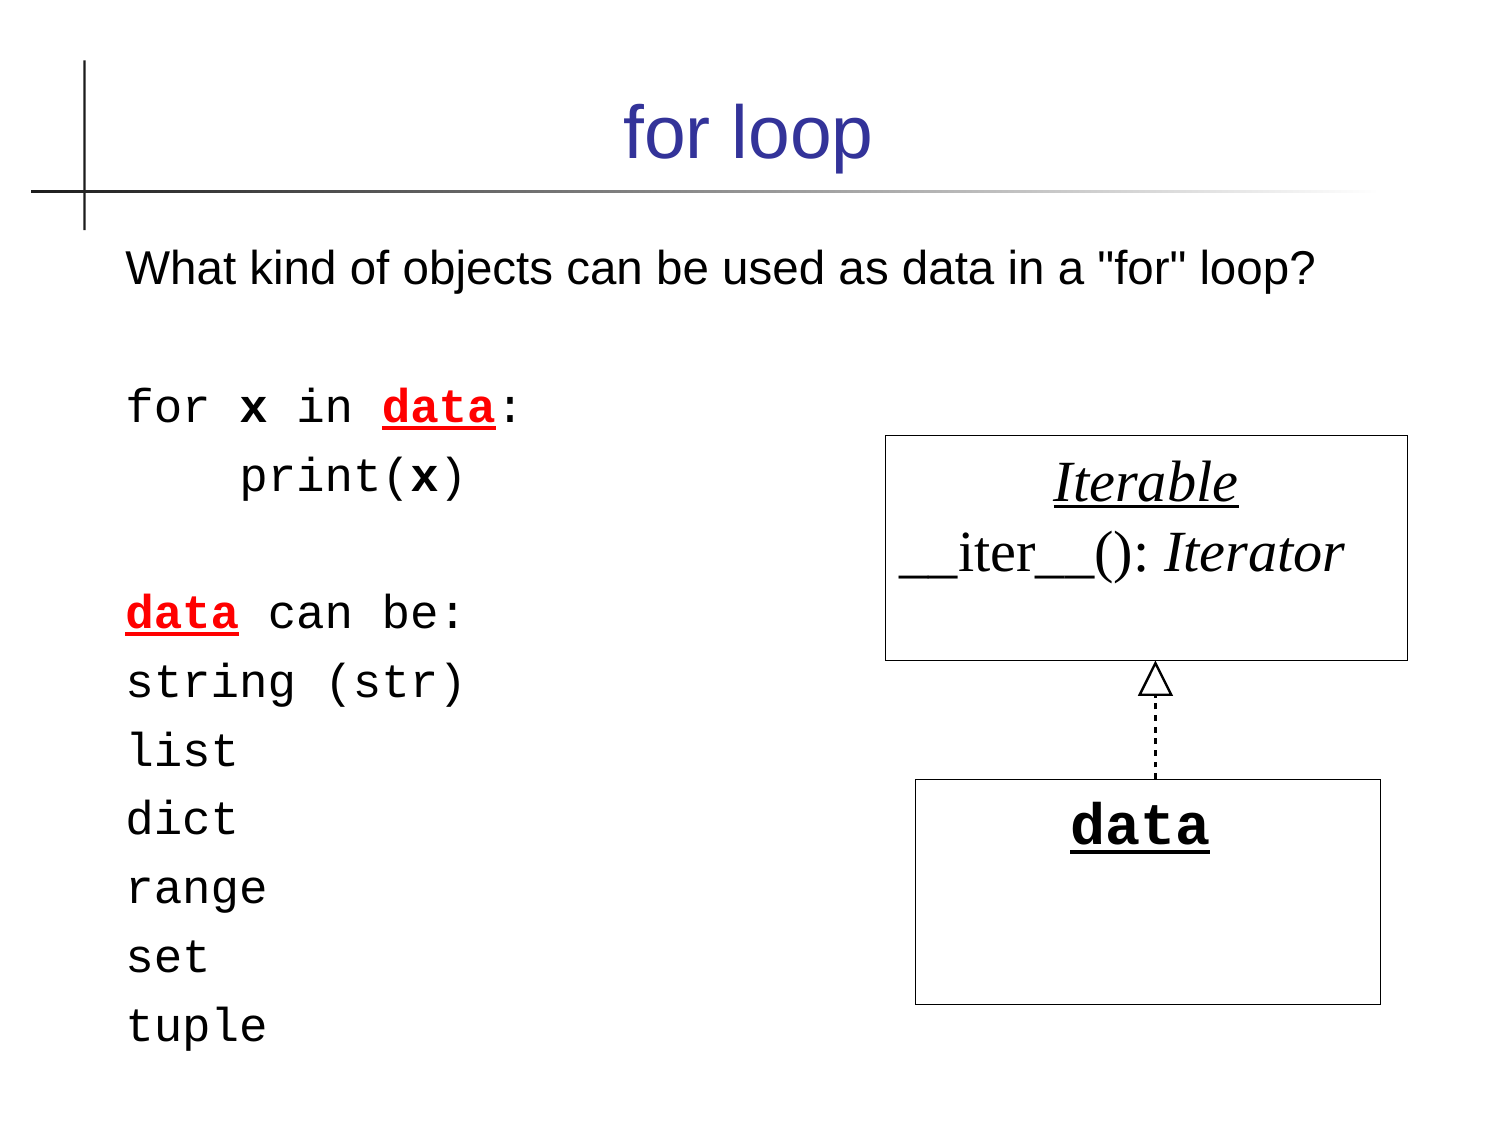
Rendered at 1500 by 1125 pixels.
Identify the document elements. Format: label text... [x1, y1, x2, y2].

text_box Iterable __iter__(): Iterator [885, 435, 1408, 661]
title for loop [100, 42, 1397, 182]
list What kind of objects can be used as data in a "for" loop? for x in data: print(x) data can be: string (str) list dict range set tuple [110, 229, 1408, 1066]
text_box data [915, 779, 1381, 1005]
